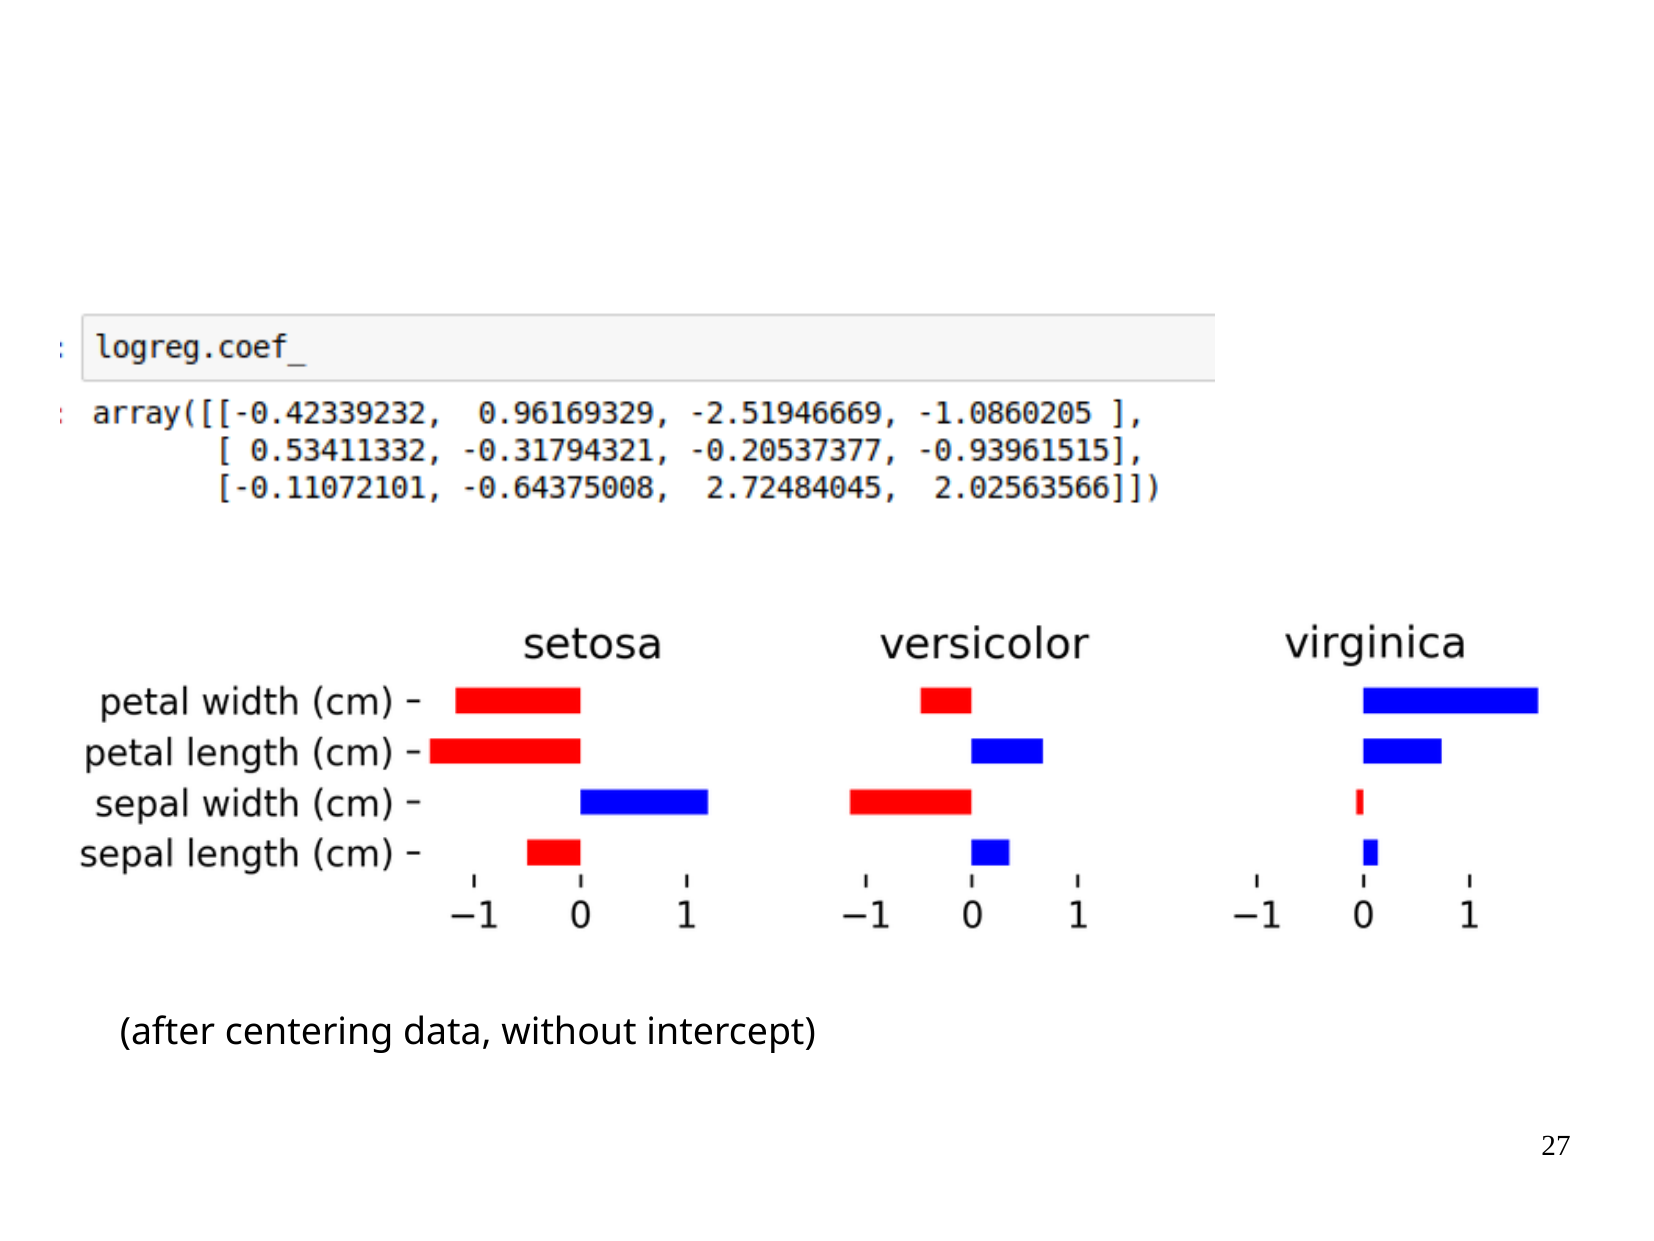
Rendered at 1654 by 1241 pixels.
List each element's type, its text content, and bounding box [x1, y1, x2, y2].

picture [60, 599, 1578, 949]
text_box (after centering data, without intercept) [105, 997, 1126, 1051]
picture [60, 310, 1215, 526]
